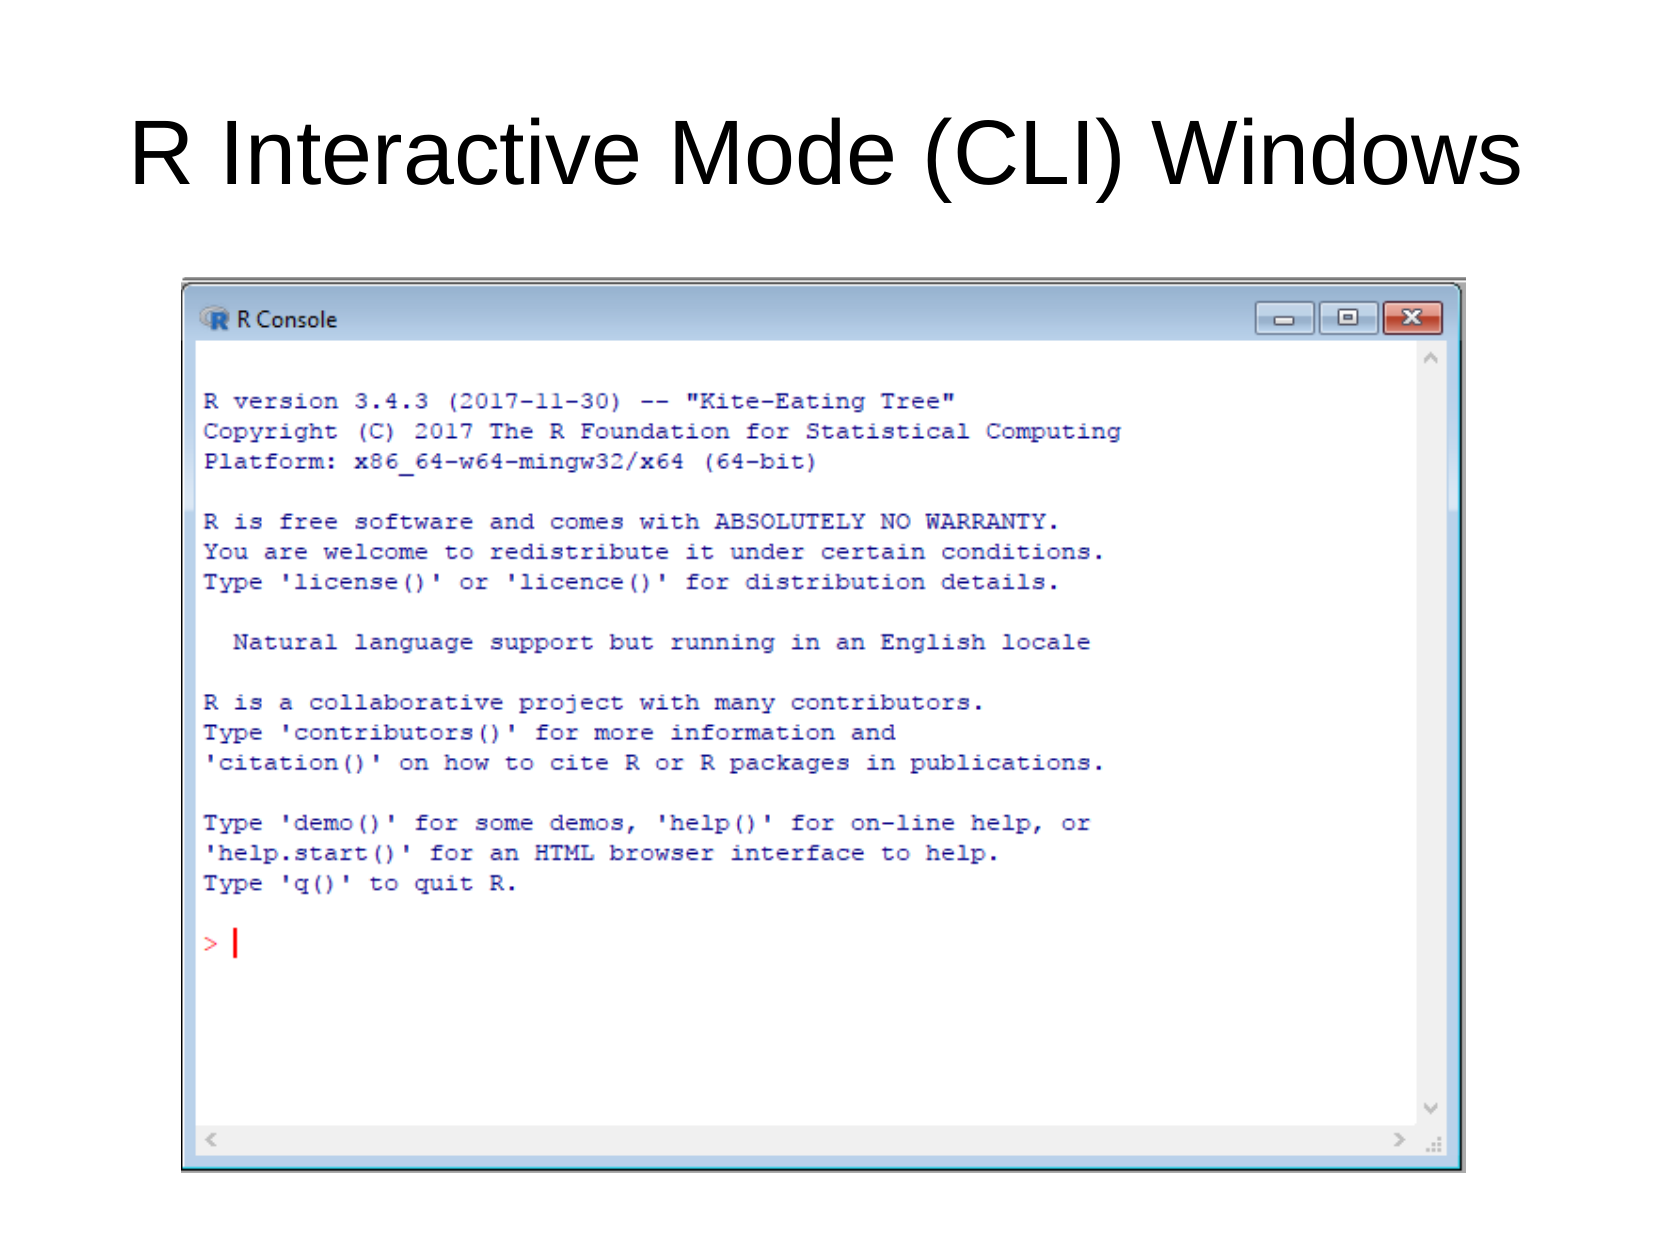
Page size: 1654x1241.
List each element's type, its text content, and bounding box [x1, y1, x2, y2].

picture [181, 277, 1466, 1173]
title R Interactive Mode (CLI) Windows [82, 49, 1571, 257]
